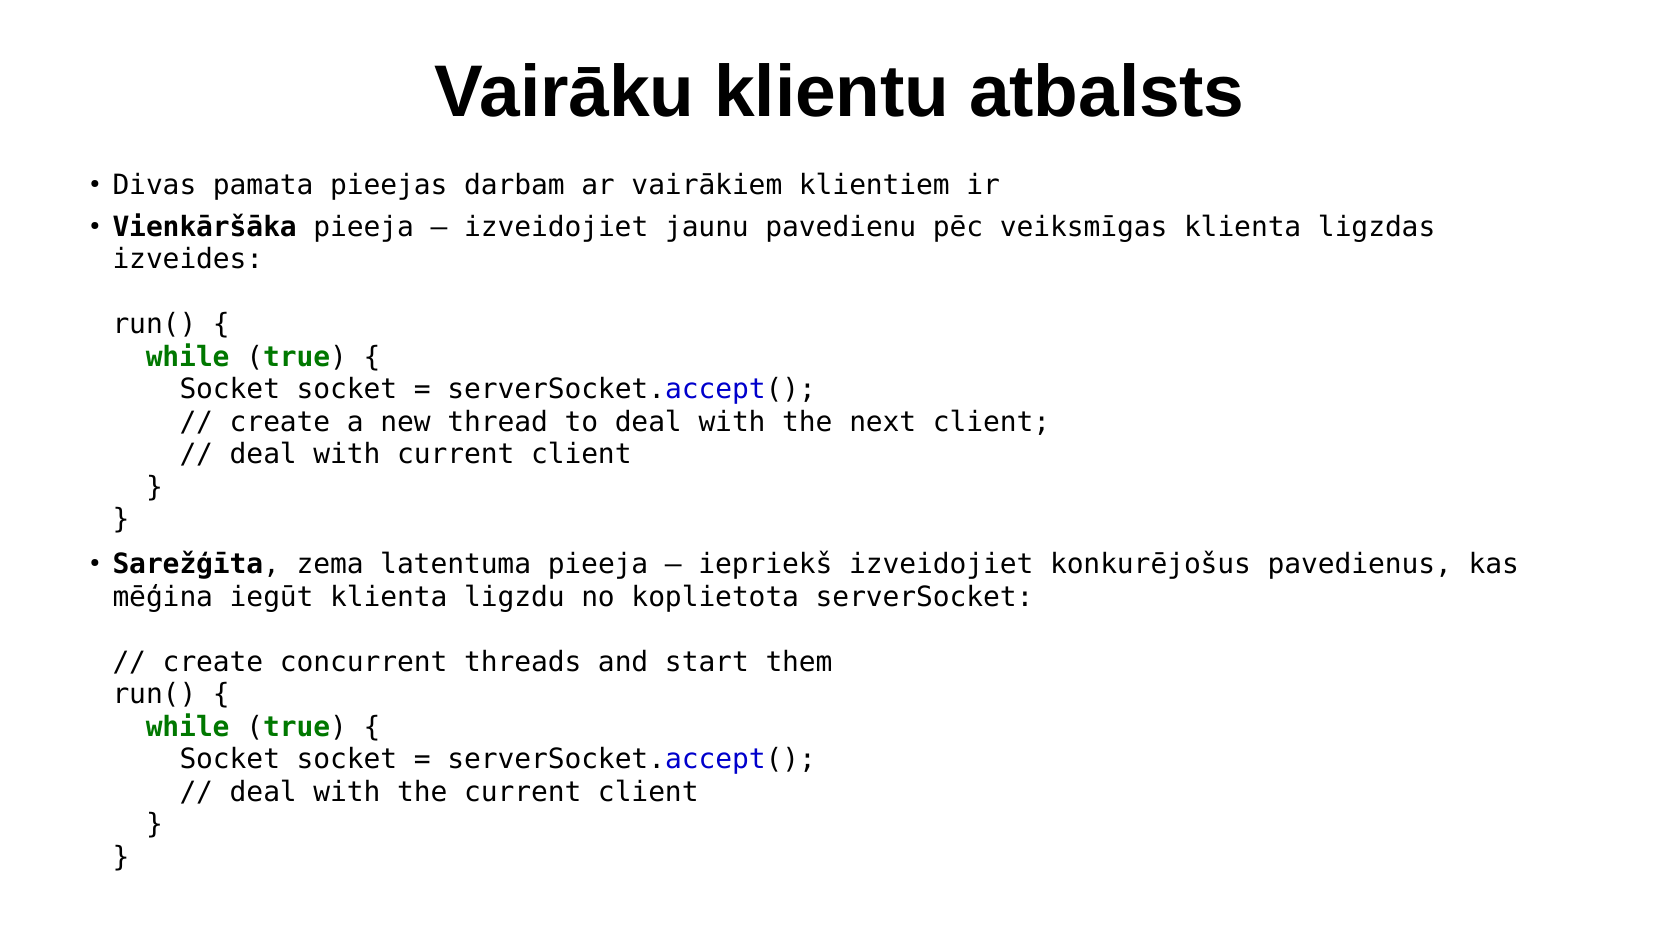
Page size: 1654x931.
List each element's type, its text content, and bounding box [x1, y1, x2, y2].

list Divas pamata pieejas darbam ar vairākiem klientiem ir Vienkāršāka pieeja — izveidojiet jaunu pavedienu pēc veiksmīgas klienta ligzdas izveides: run() { while (true) { Socket socket = serverSocket.accept(); // create a new thread to deal with the next client; // deal with current client } } Sarežģīta, zema latentuma pieeja — iepriekš izveidojiet konkurējošus pavedienus, kas mēģina iegūt klienta ligzdu no koplietota serverSocket: // create concurrent threads and start them run() { while (true) { Socket socket = serverSocket.accept(); // deal with the current client } } [82, 168, 1538, 889]
title Vairāku klientu atbalsts [82, 50, 1571, 133]
